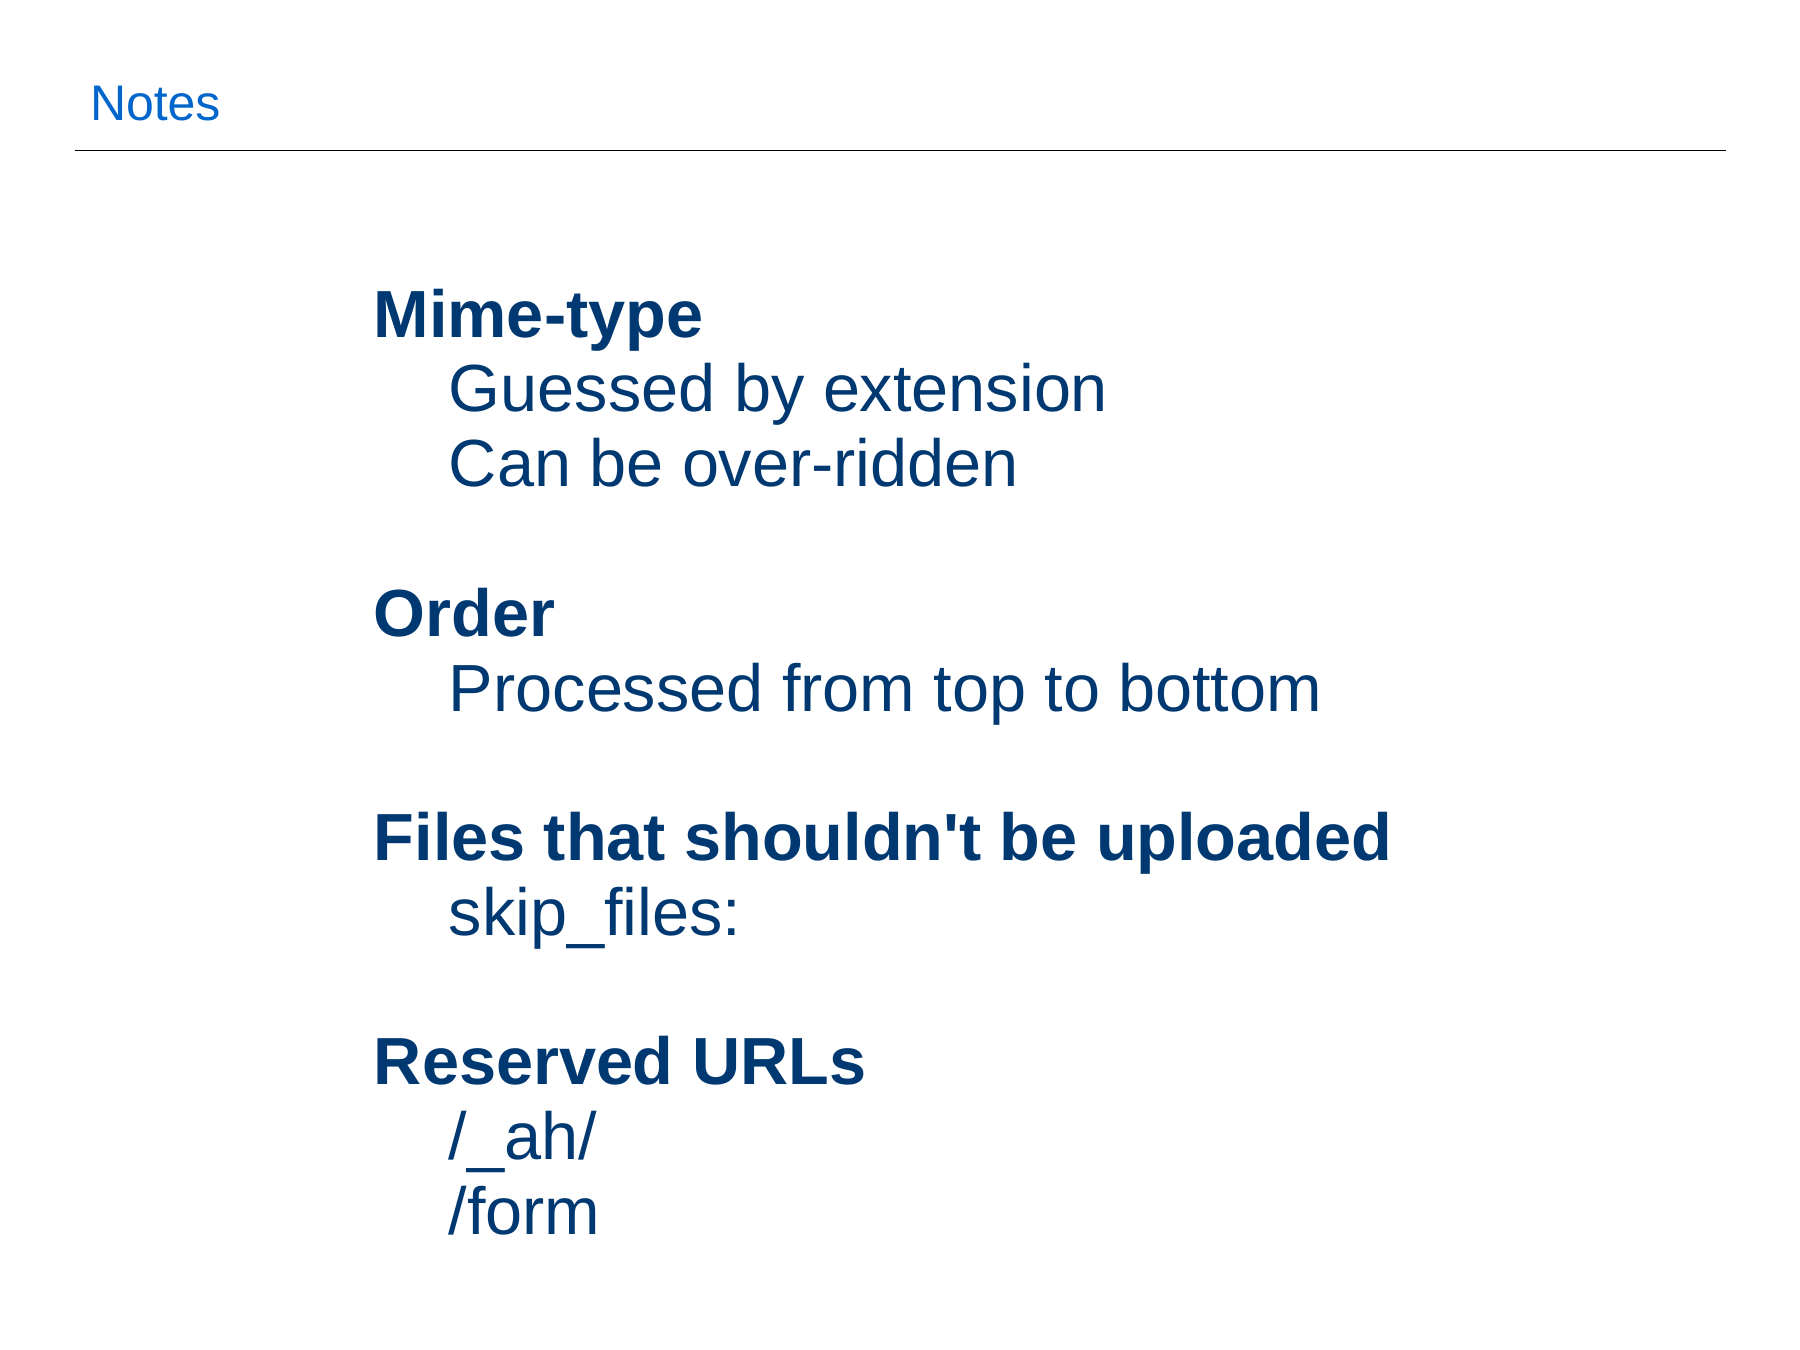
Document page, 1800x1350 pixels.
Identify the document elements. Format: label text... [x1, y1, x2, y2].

text_box Mime-type Guessed by extension Can be over-ridden Order Processed from top to bottom Files that shouldn't be uploaded skip_files: Reserved URLs /_ah/ /form [359, 269, 1441, 1257]
title Notes [90, 61, 1710, 150]
